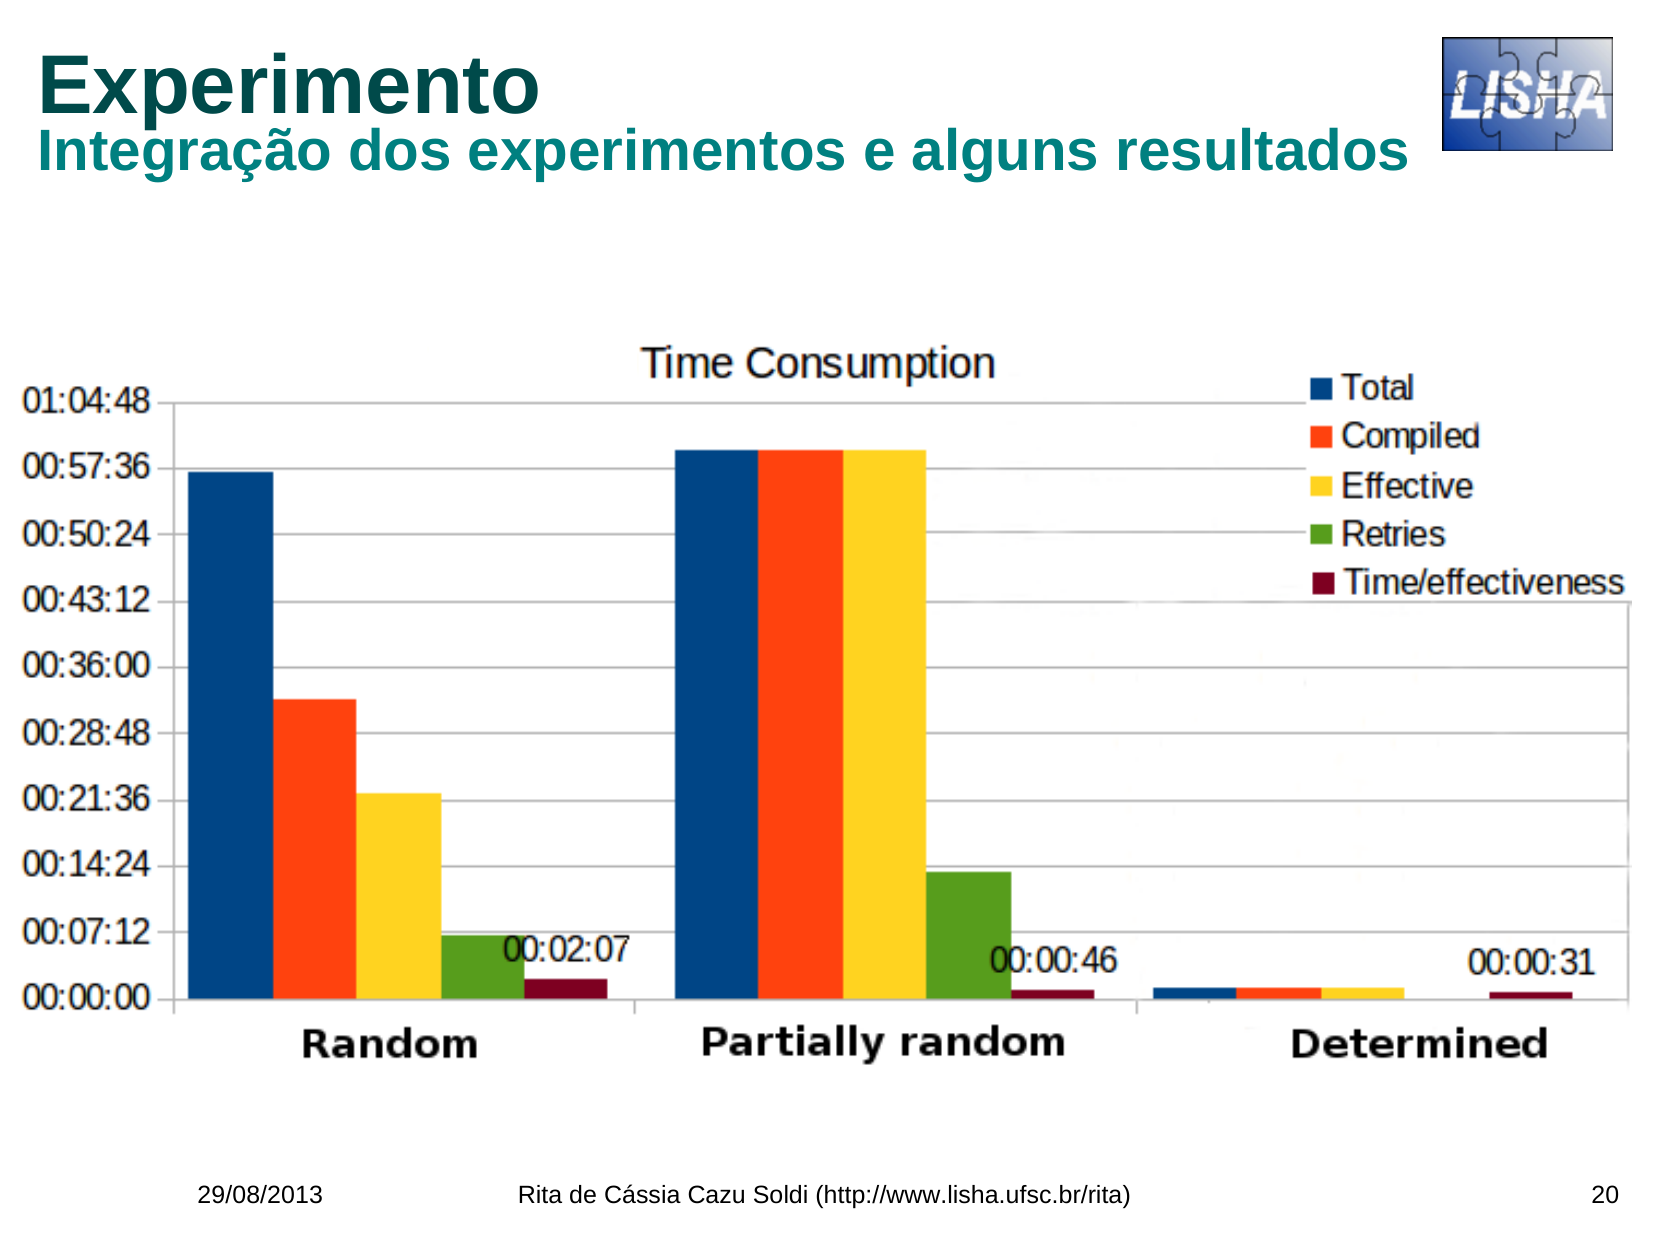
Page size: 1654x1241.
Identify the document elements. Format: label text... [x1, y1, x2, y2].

picture [14, 337, 1632, 1067]
picture [1442, 37, 1613, 151]
title Experimento Integração dos experimentos e alguns resultados [37, 33, 1426, 202]
